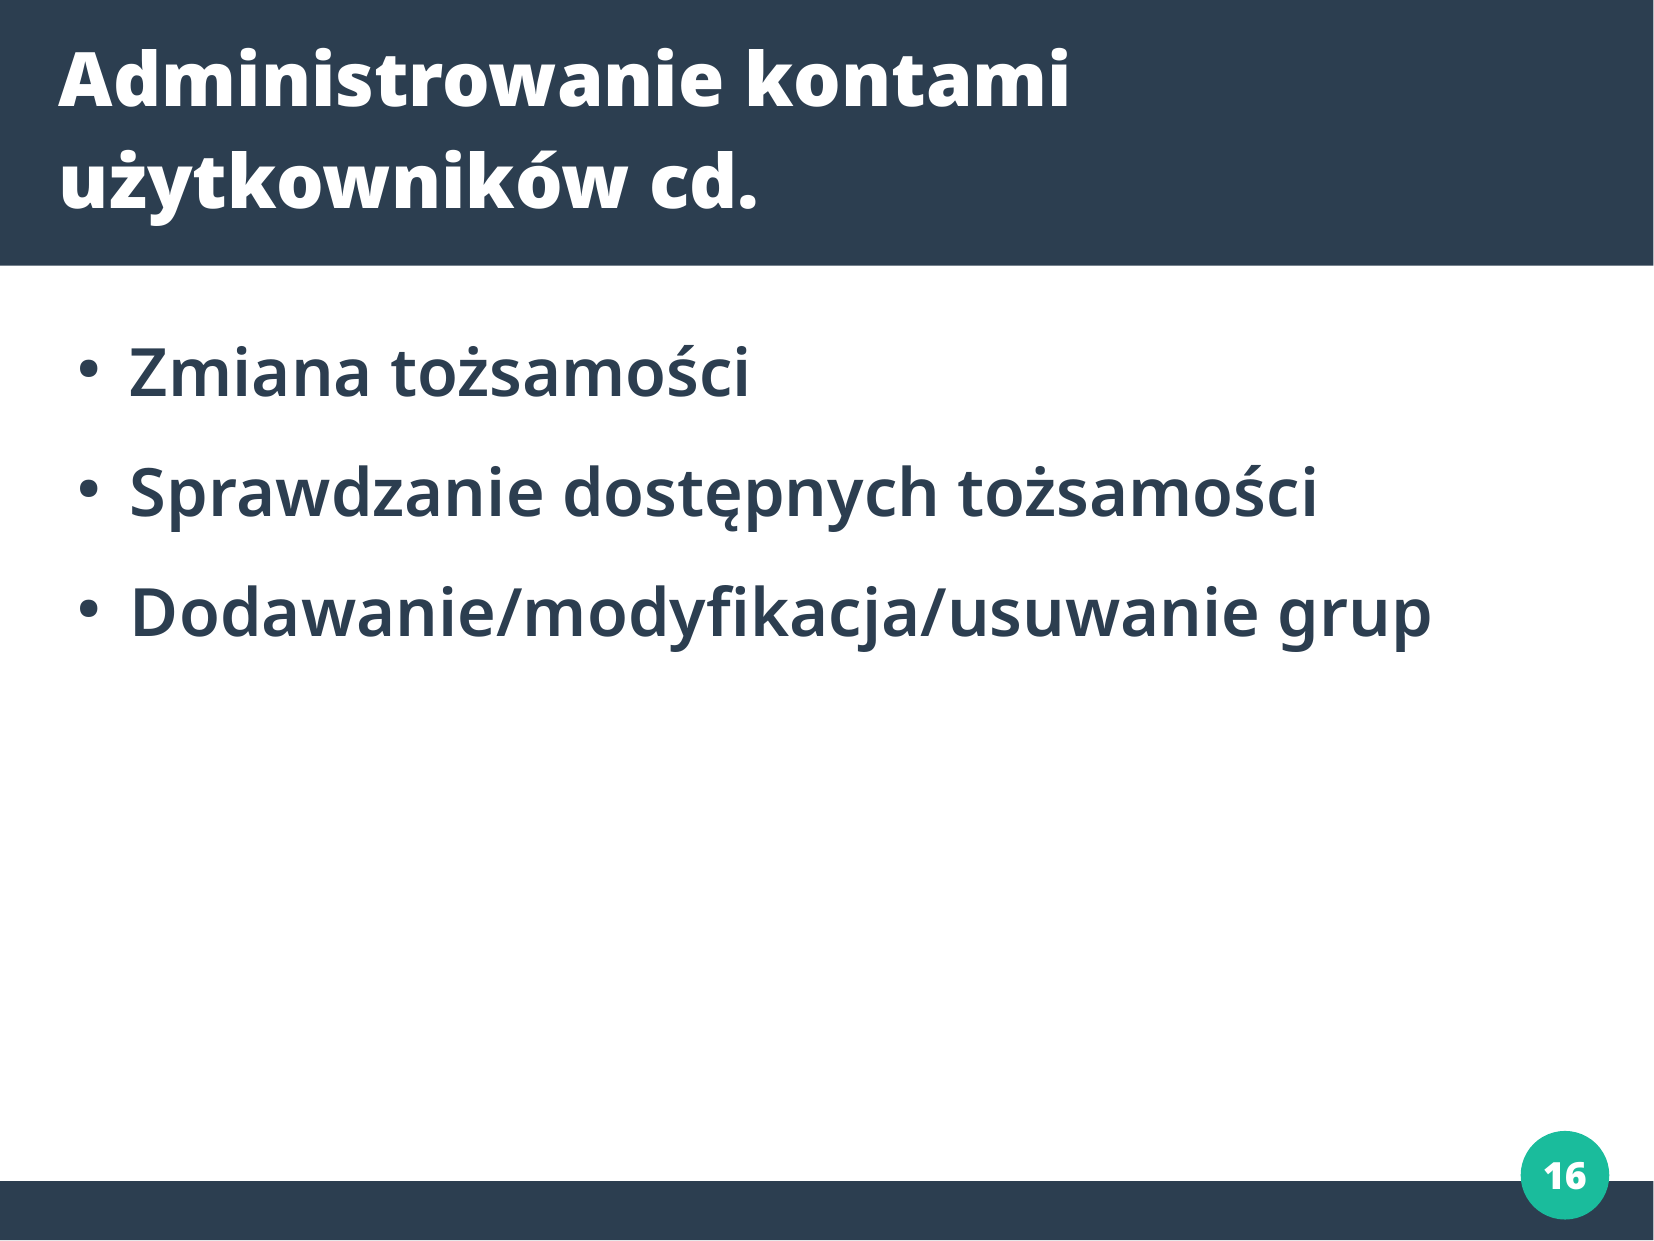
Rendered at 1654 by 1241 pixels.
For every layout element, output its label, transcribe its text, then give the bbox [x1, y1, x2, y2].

title Administrowanie kontami użytkowników cd. [59, 49, 1595, 207]
list Zmiana tożsamości Sprawdzanie dostępnych tożsamości Dodawanie/modyfikacja/usuwanie grup [59, 324, 1595, 1152]
